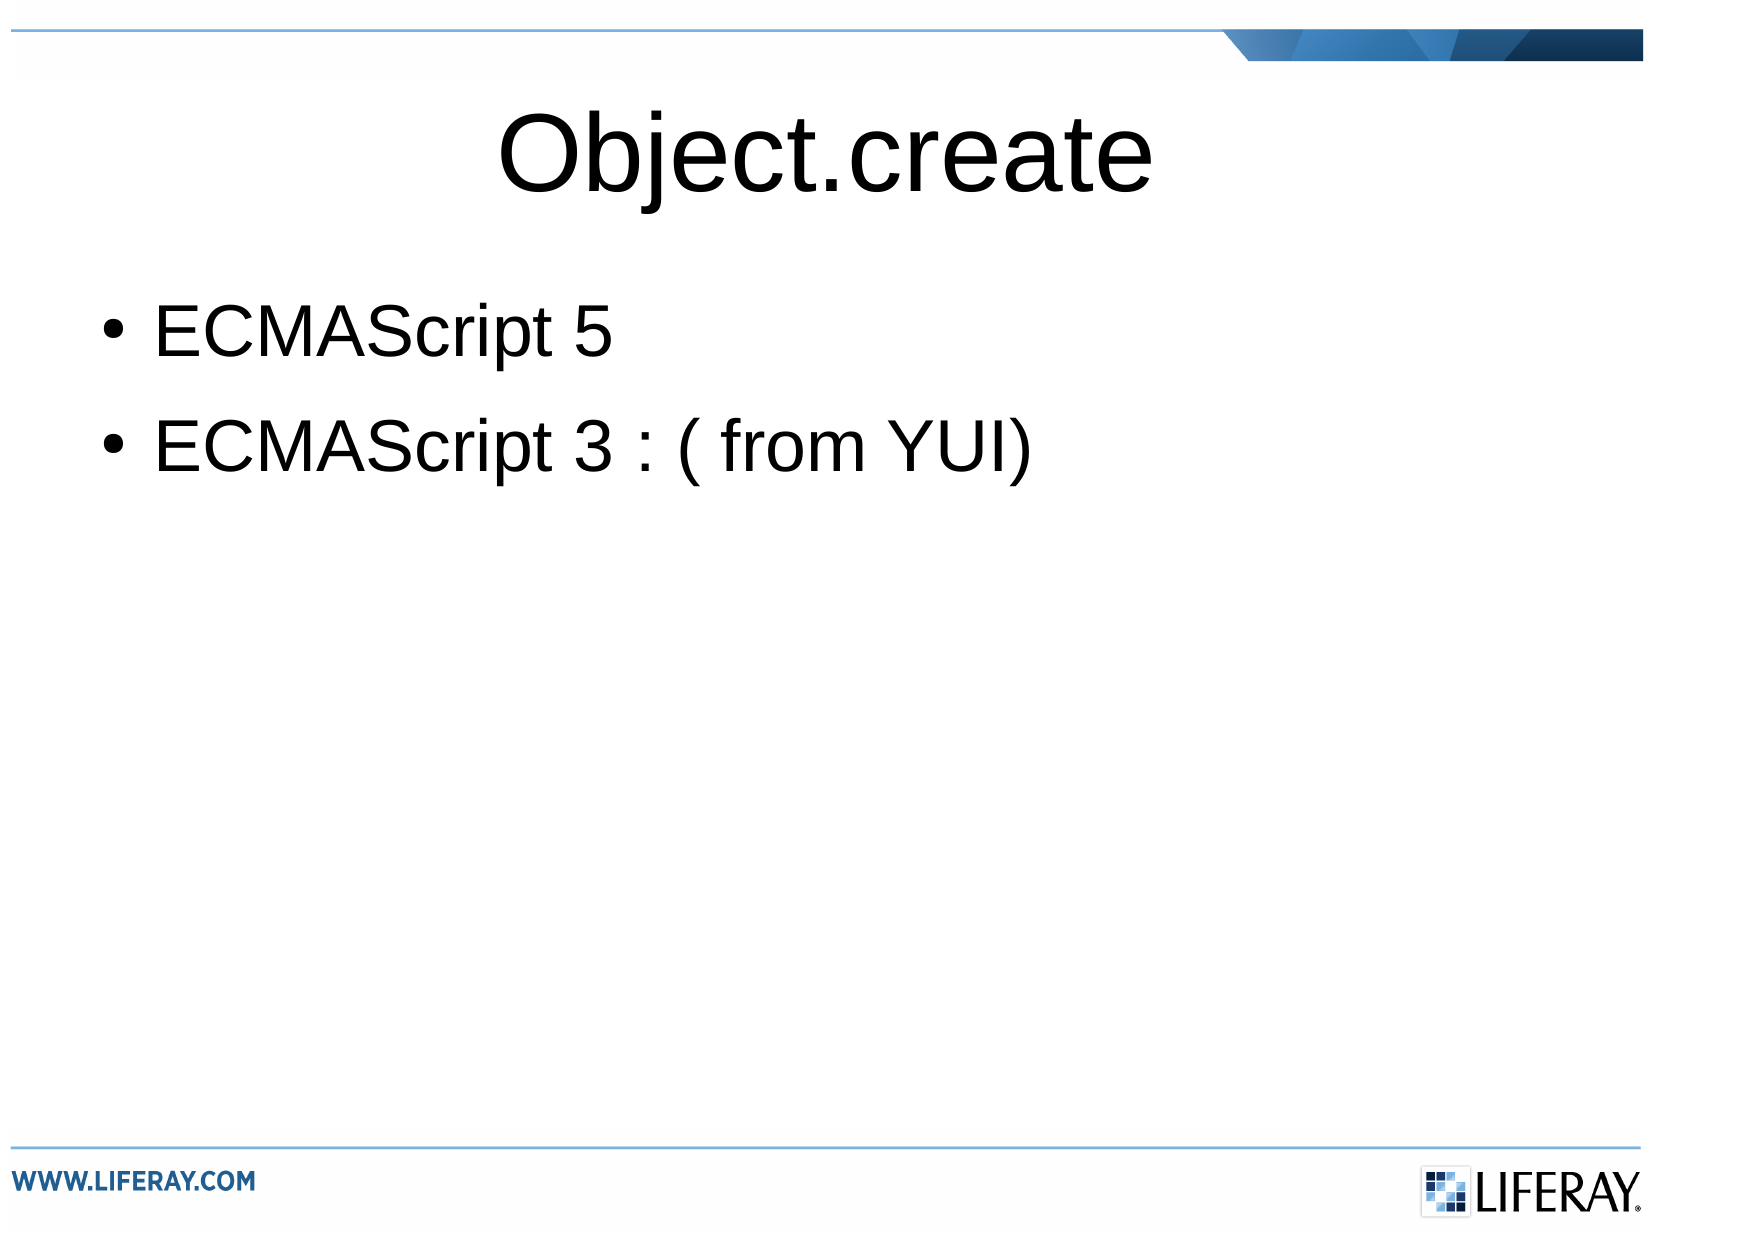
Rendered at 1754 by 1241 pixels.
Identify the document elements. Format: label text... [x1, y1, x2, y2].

picture [11, 0, 1644, 84]
title Object.create [82, 49, 1571, 257]
list ECMAScript 5 ECMAScript 3 : ( from YUI) [82, 290, 1571, 1010]
picture [9, 1124, 1642, 1234]
